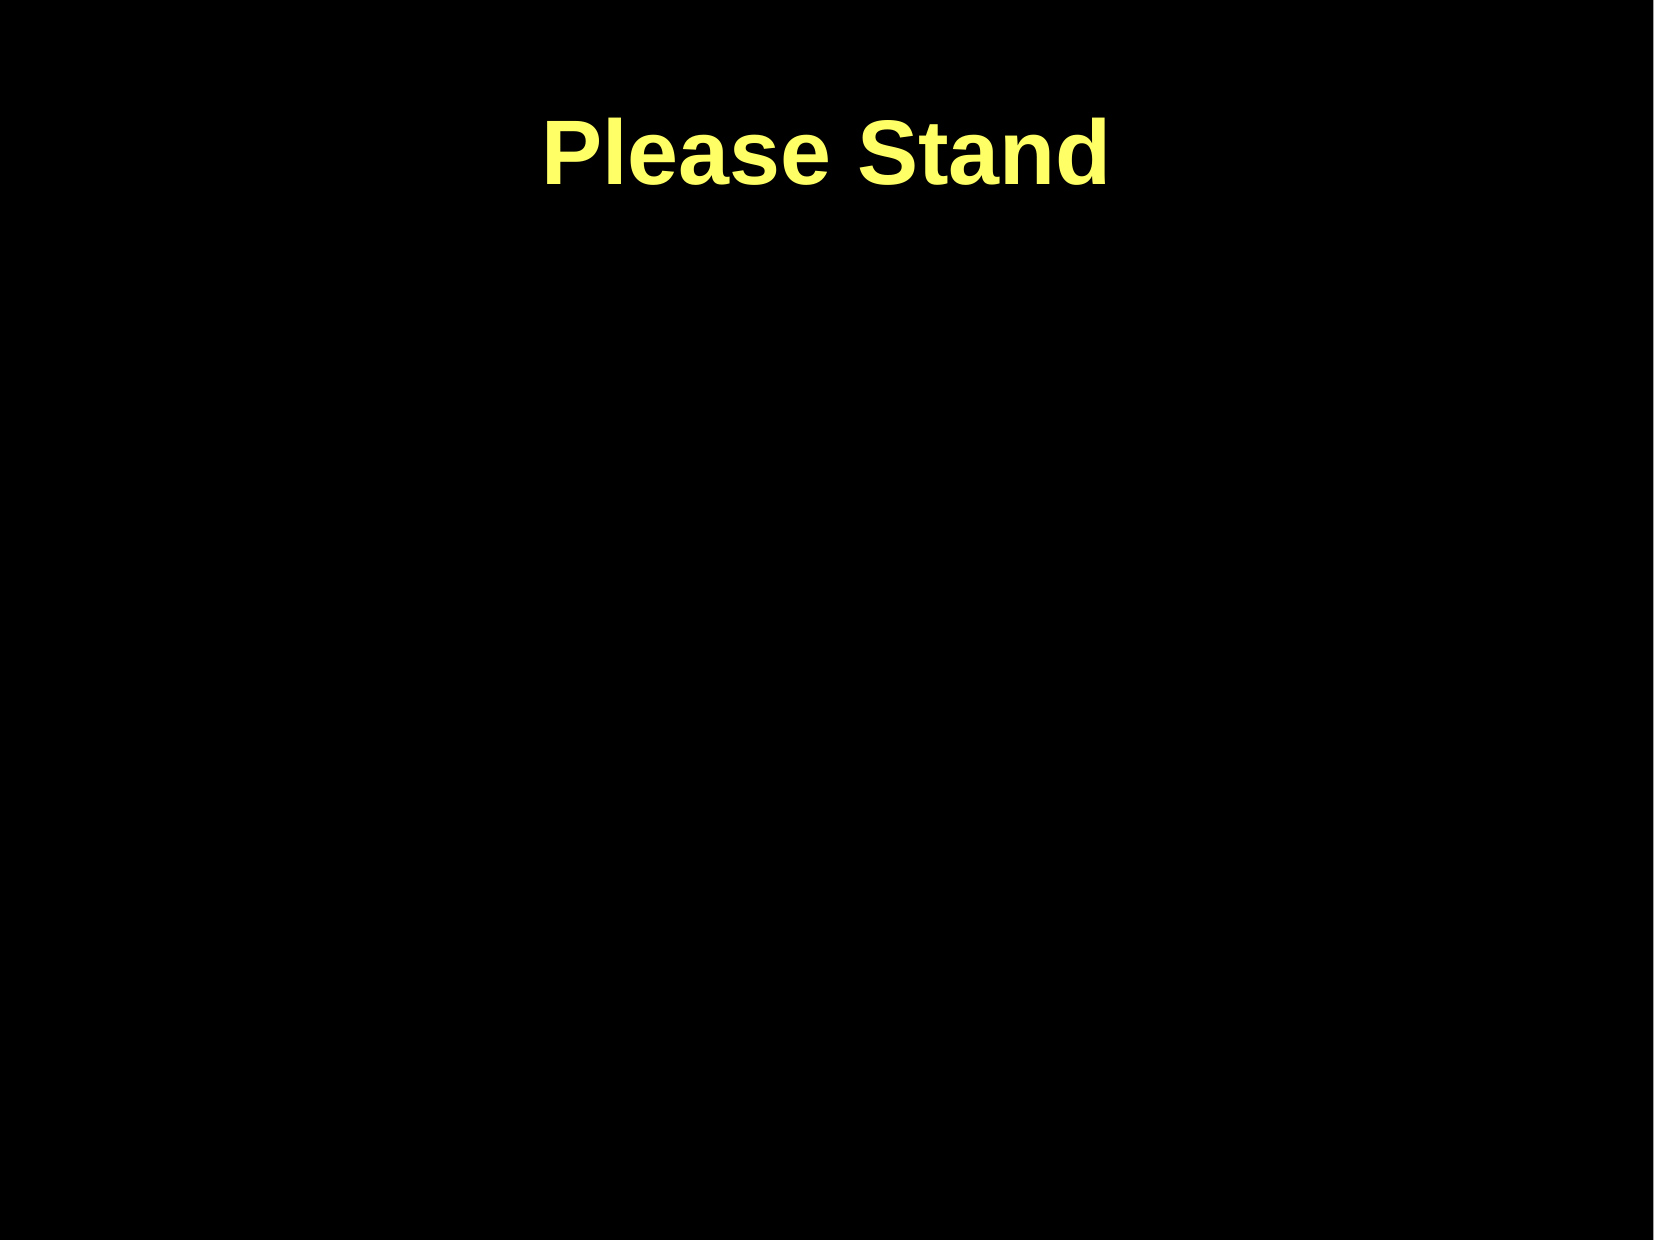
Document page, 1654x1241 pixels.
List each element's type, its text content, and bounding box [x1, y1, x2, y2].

title Please Stand [82, 49, 1571, 257]
